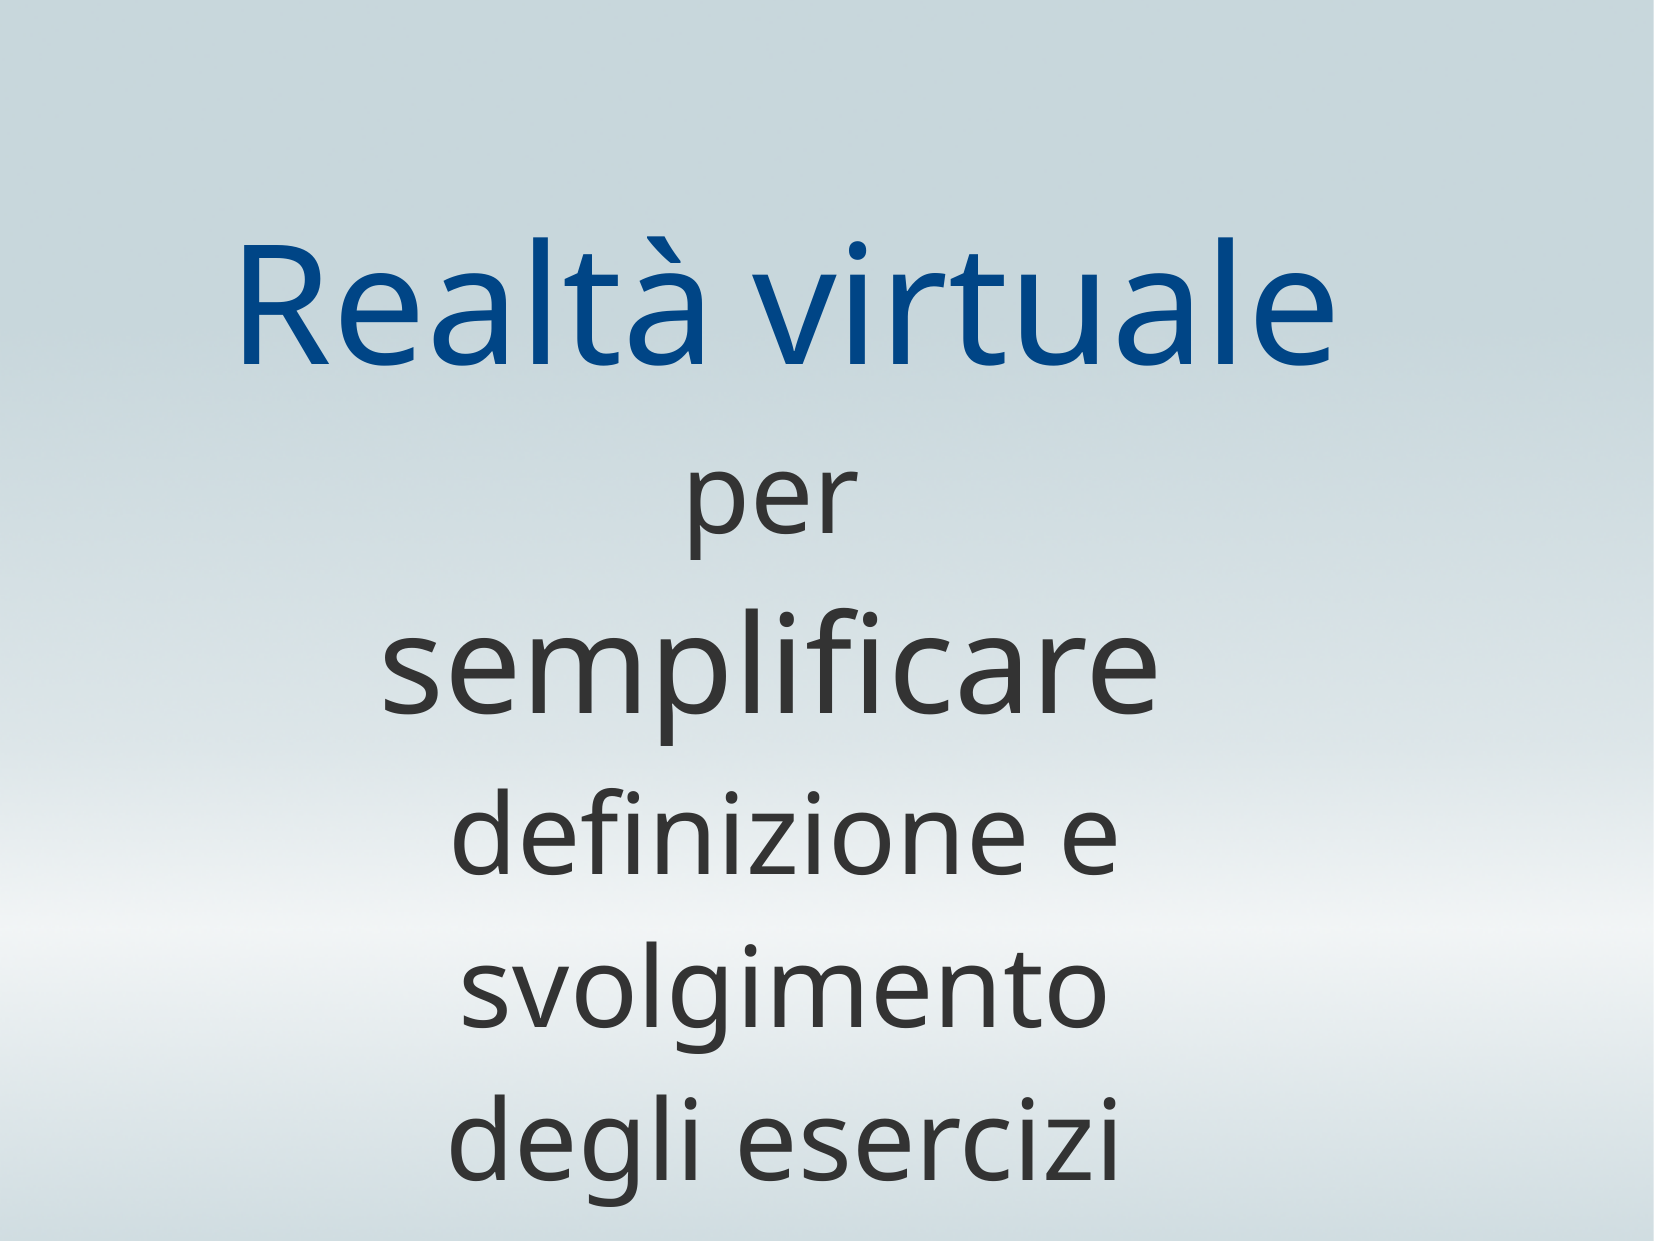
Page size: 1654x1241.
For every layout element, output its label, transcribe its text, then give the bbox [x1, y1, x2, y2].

picture [0, 0, 1654, 1241]
text_box Realtà virtuale per semplificare definizione e svolgimento degli esercizi riabilitativi [213, 178, 1440, 1090]
